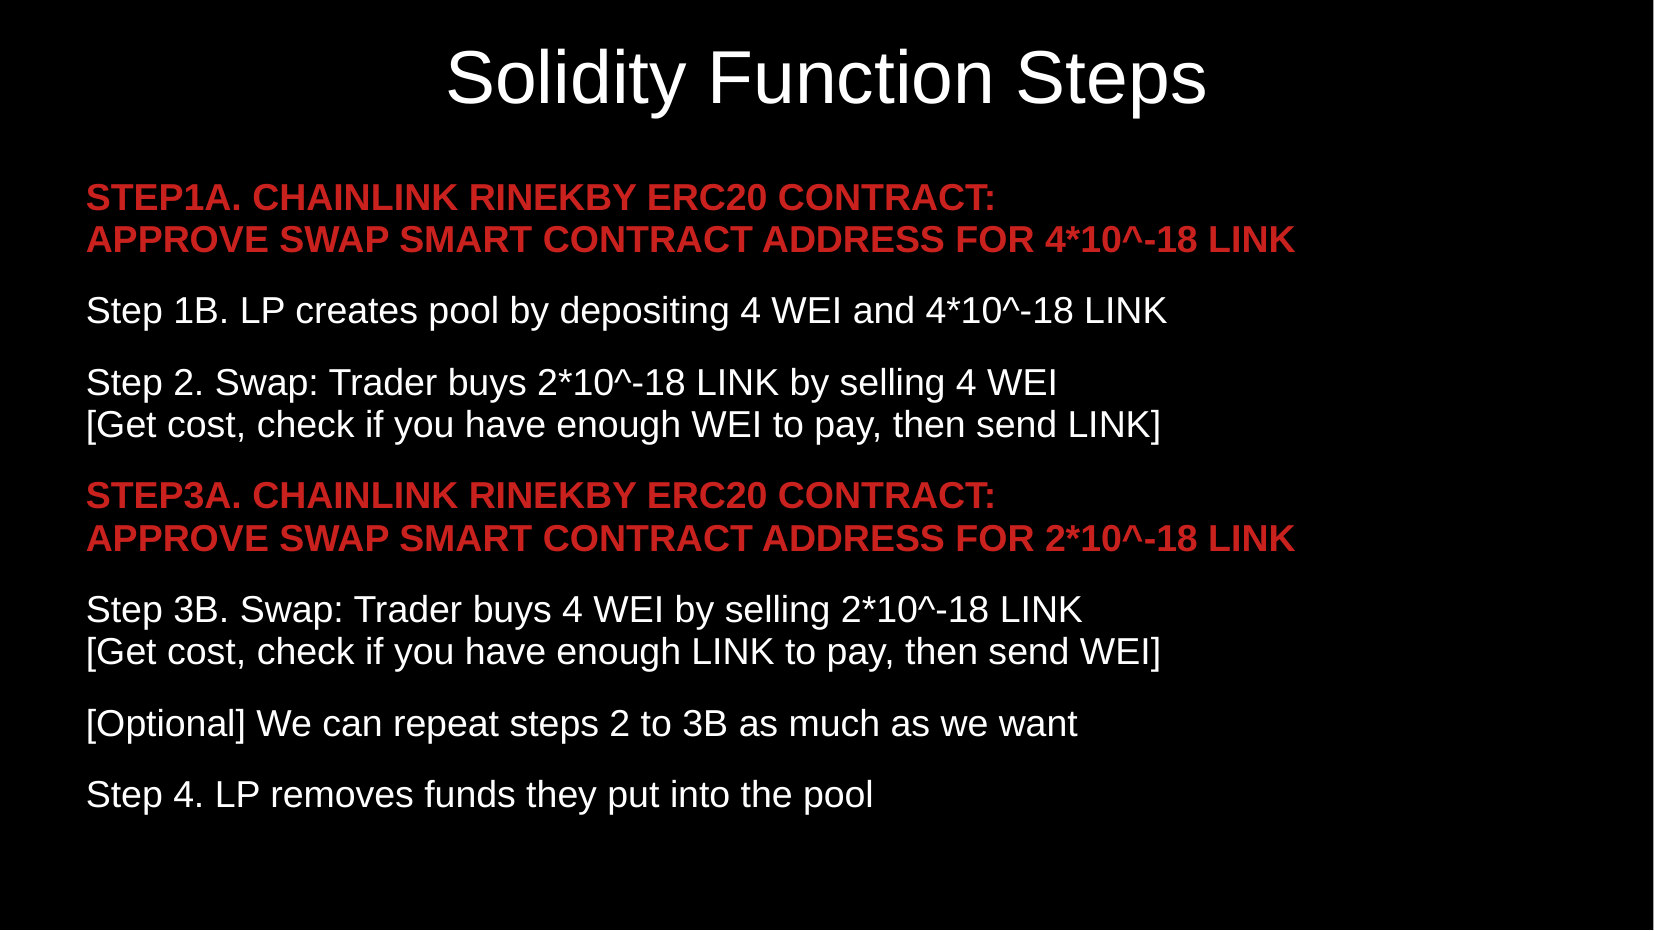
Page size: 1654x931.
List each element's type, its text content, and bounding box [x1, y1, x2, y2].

title Solidity Function Steps [82, 0, 1571, 105]
list STEP1A. CHAINLINK RINEKBY ERC20 CONTRACT: APPROVE SWAP SMART CONTRACT ADDRESS FOR 4*10^-18 LINK Step 1B. LP creates pool by depositing 4 WEI and 4*10^-18 LINK Step 2. Swap: Trader buys 2*10^-18 LINK by selling 4 WEI [Get cost, check if you have enough WEI to pay, then send LINK] STEP3A. CHAINLINK RINEKBY ERC20 CONTRACT: APPROVE SWAP SMART CONTRACT ADDRESS FOR 2*10^-18 LINK Step 3B. Swap: Trader buys 4 WEI by selling 2*10^-18 LINK [Get cost, check if you have enough LINK to pay, then send WEI] [Optional] We can repeat steps 2 to 3B as much as we want Step 4. LP removes funds they put into the pool [15, 105, 1636, 931]
